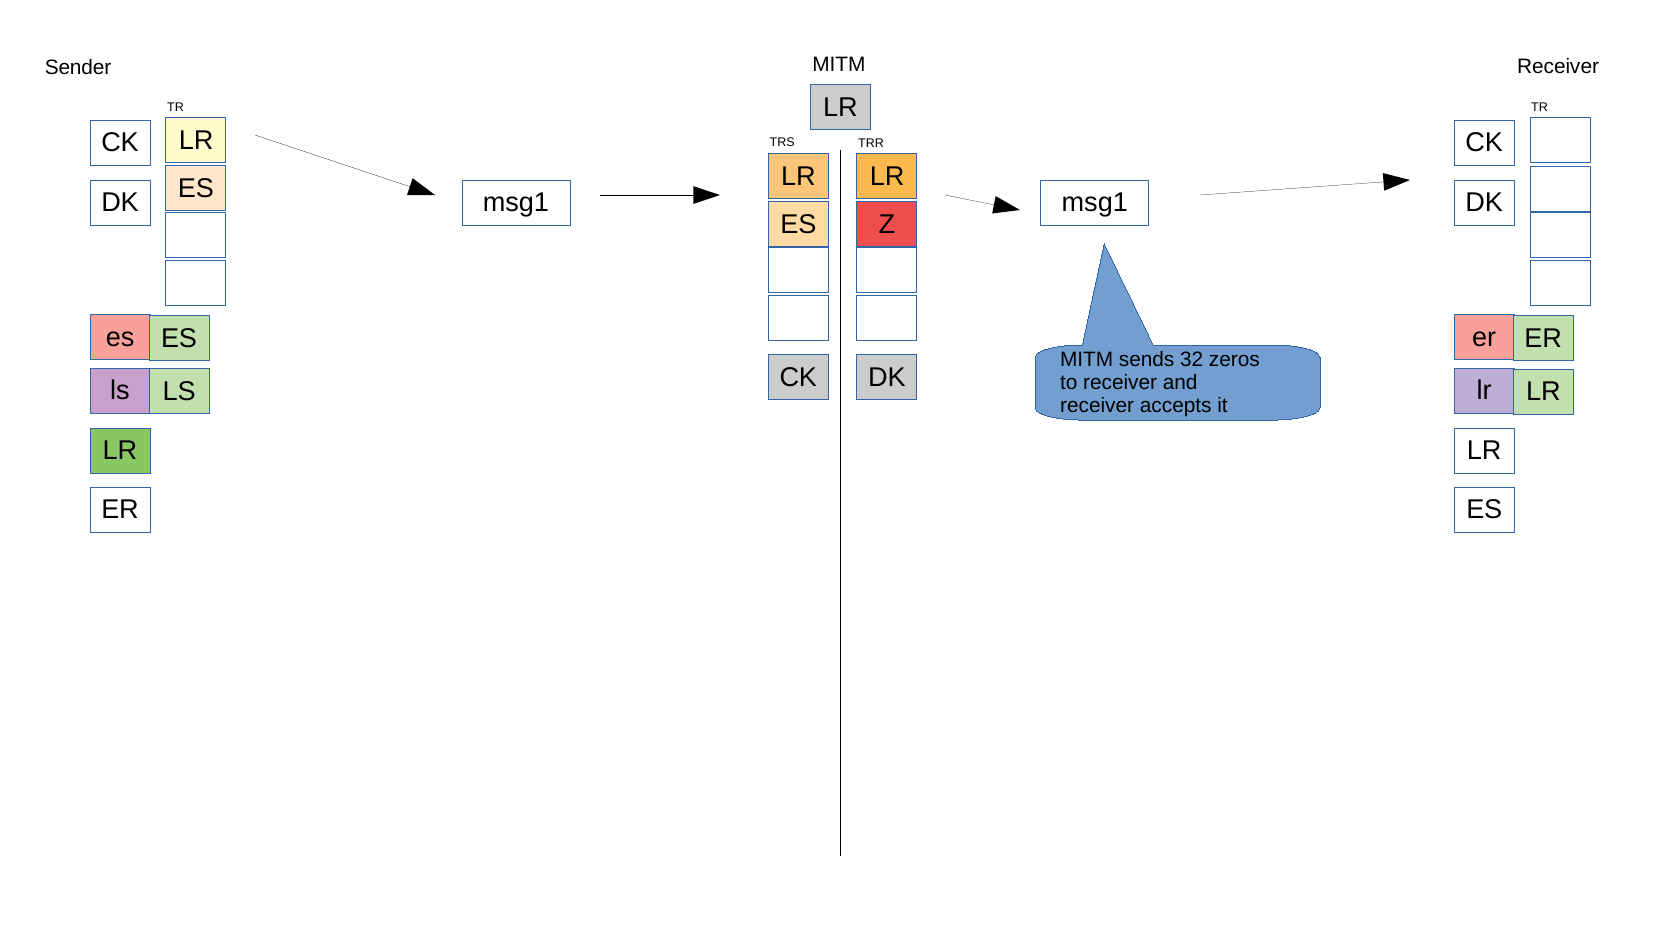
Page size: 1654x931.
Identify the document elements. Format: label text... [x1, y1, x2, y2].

text_box [856, 295, 917, 341]
text_box LR [856, 153, 917, 199]
text_box er [1454, 314, 1515, 360]
text_box LR [1513, 369, 1574, 415]
text_box DK [90, 180, 151, 226]
text_box [768, 247, 829, 293]
text_box lr [1454, 368, 1515, 414]
text_box TR [1516, 92, 1577, 136]
text_box ES [149, 315, 210, 361]
text_box [768, 295, 829, 341]
text_box ES [1454, 487, 1515, 533]
text_box [1530, 166, 1591, 258]
text_box Z [856, 201, 917, 247]
text_box ls [90, 368, 149, 414]
text_box MITM [797, 45, 886, 91]
text_box CK [1454, 120, 1515, 166]
text_box ES [768, 201, 829, 247]
text_box Sender [30, 48, 196, 94]
text_box [165, 260, 226, 306]
text_box ER [1513, 315, 1574, 361]
text_box LR [165, 117, 226, 163]
text_box es [90, 314, 151, 360]
text_box TRS [754, 128, 815, 172]
text_box [1530, 260, 1591, 306]
text_box Receiver [1502, 47, 1654, 93]
text_box [165, 212, 226, 258]
text_box msg1 [462, 180, 571, 226]
text_box DK [856, 354, 917, 400]
text_box [856, 247, 917, 293]
text_box MITM sends 32 zeros to receiver and receiver accepts it [1035, 243, 1321, 421]
text_box LR [768, 153, 829, 199]
text_box CK [90, 120, 151, 166]
text_box [1530, 117, 1591, 163]
text_box ES [165, 165, 226, 211]
text_box ER [90, 487, 151, 533]
text_box TR [152, 92, 213, 136]
text_box msg1 [1040, 180, 1149, 226]
text_box LR [1454, 428, 1515, 474]
text_box LR [810, 84, 871, 130]
text_box LS [149, 368, 210, 414]
text_box DK [1454, 180, 1515, 226]
text_box LR [90, 428, 151, 474]
text_box CK [768, 354, 829, 400]
text_box TRR [843, 128, 904, 172]
